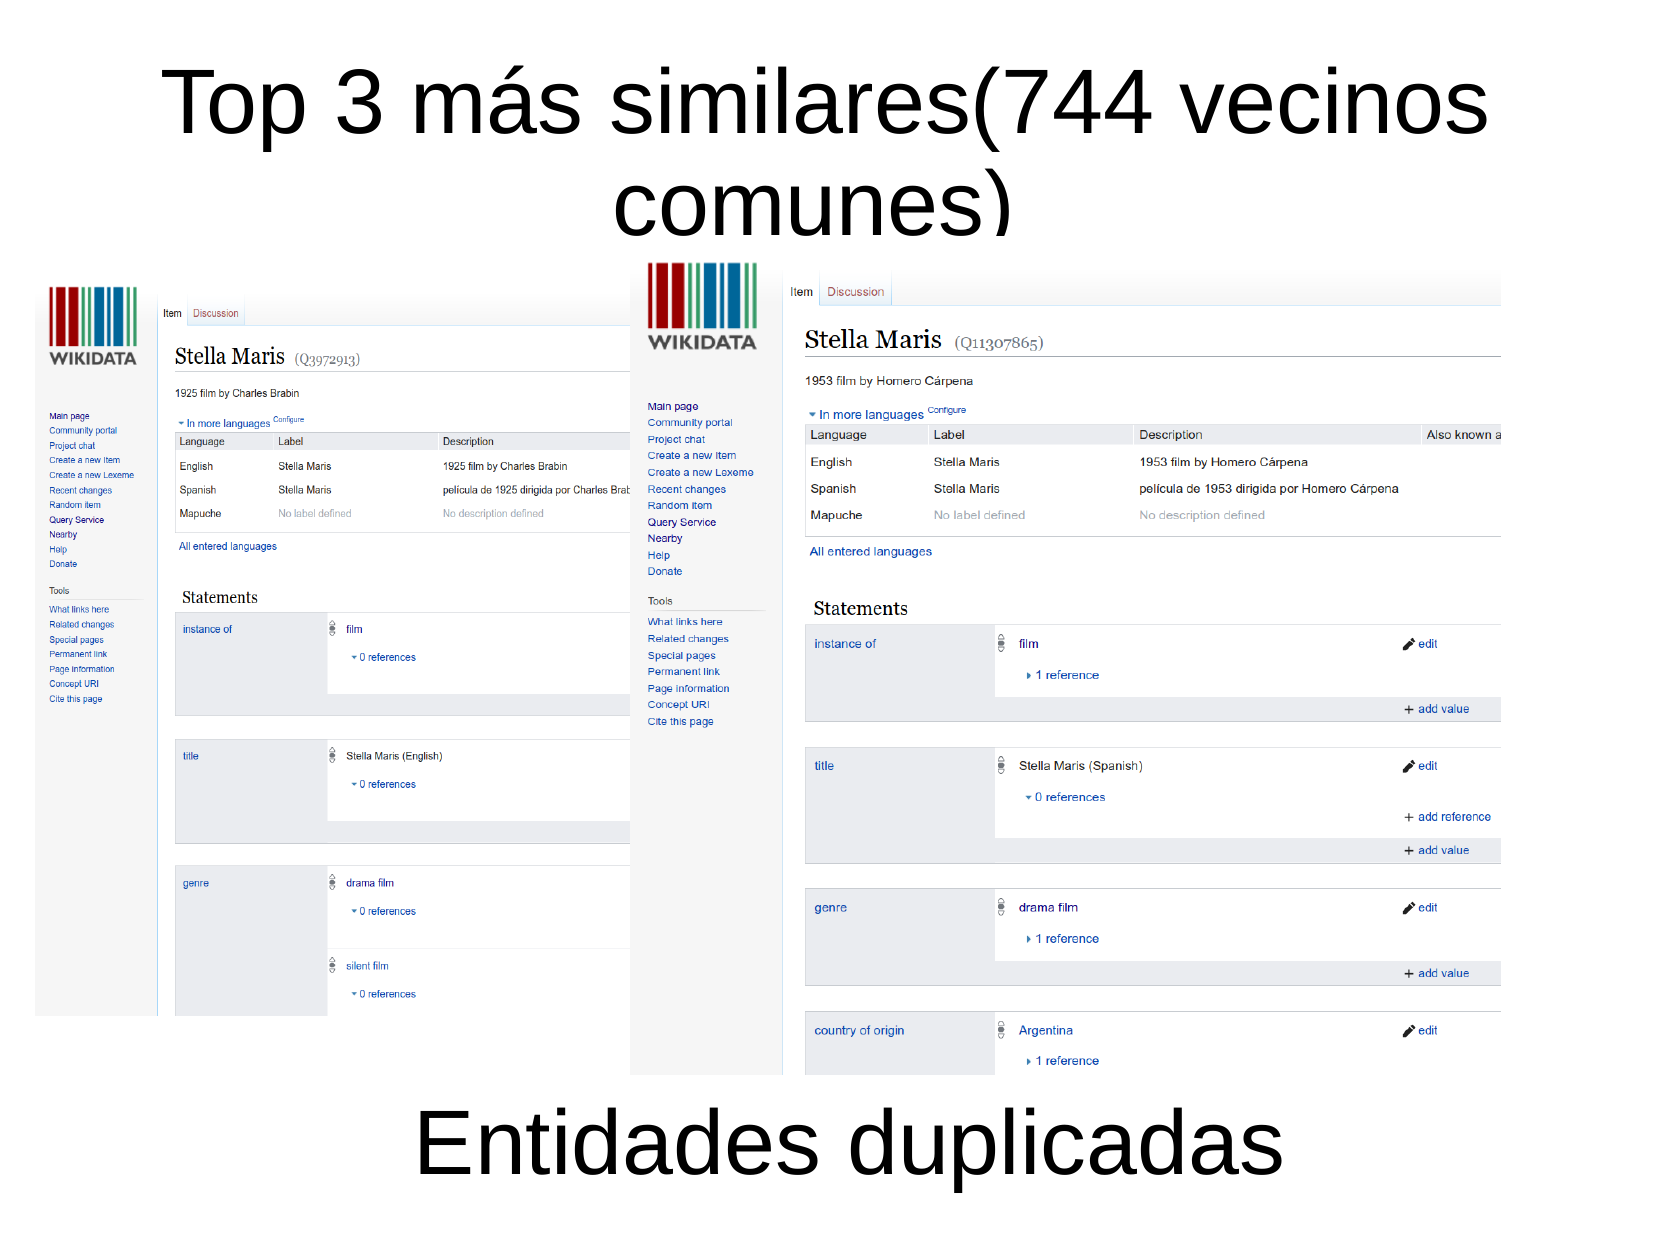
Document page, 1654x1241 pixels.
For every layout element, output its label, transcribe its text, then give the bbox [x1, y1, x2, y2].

title Entidades duplicadas [106, 1039, 1595, 1241]
title Top 3 más similares(744 vecinos comunes) [82, 49, 1571, 257]
picture [35, 236, 1501, 1075]
